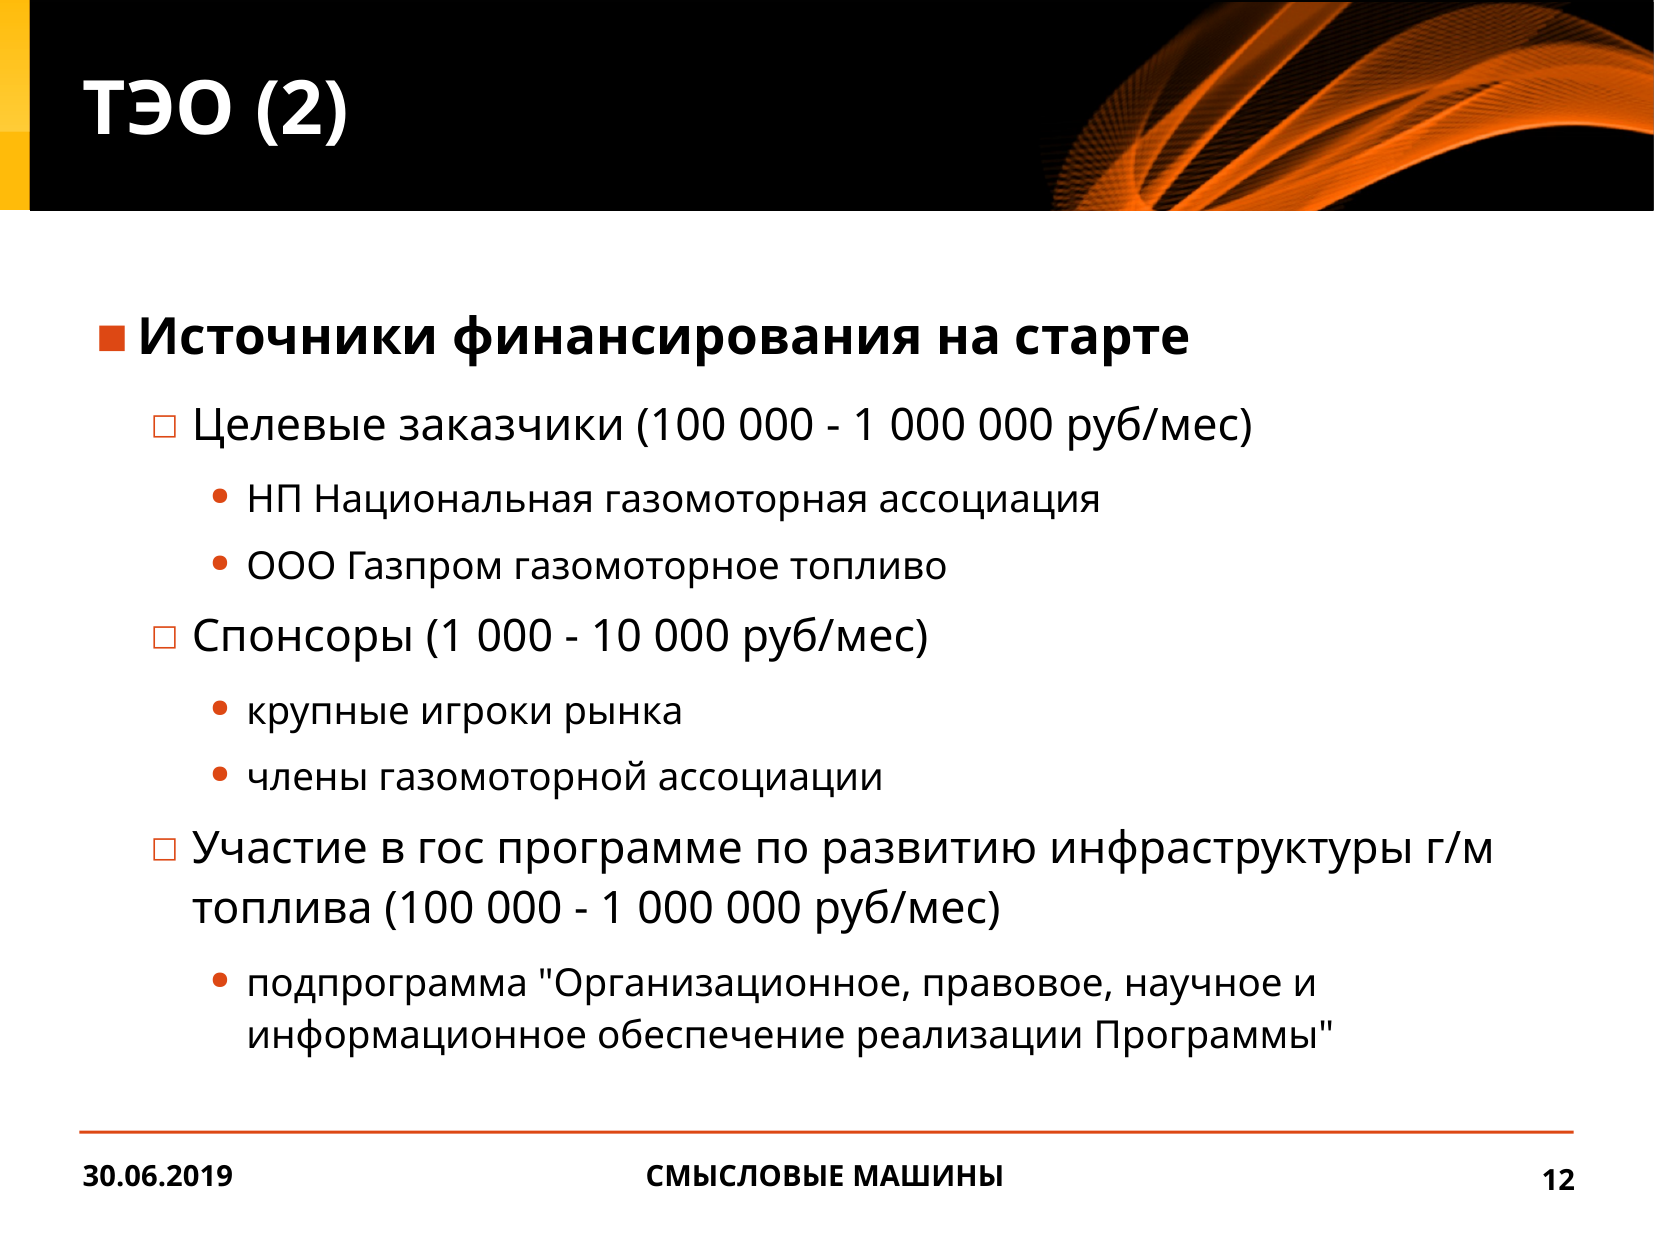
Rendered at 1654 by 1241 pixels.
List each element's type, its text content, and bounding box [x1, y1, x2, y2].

list Источники финансирования на старте Целевые заказчики (100 000 - 1 000 000 руб/мес) НП Национальная газомоторная ассоциация ООО Газпром газомоторное топливо Спонсоры (1 000 - 10 000 руб/мес) крупные игроки рынка члены газомоторной ассоциации Участие в гос программе по развитию инфраструктуры г/м топлива (100 000 - 1 000 000 руб/мес) подпрограмма "Организационное, правовое, научное и информационное обеспечение реализации Программы" [82, 300, 1576, 1066]
title ТЭО (2) [82, 1, 1576, 209]
picture [0, 0, 1654, 211]
